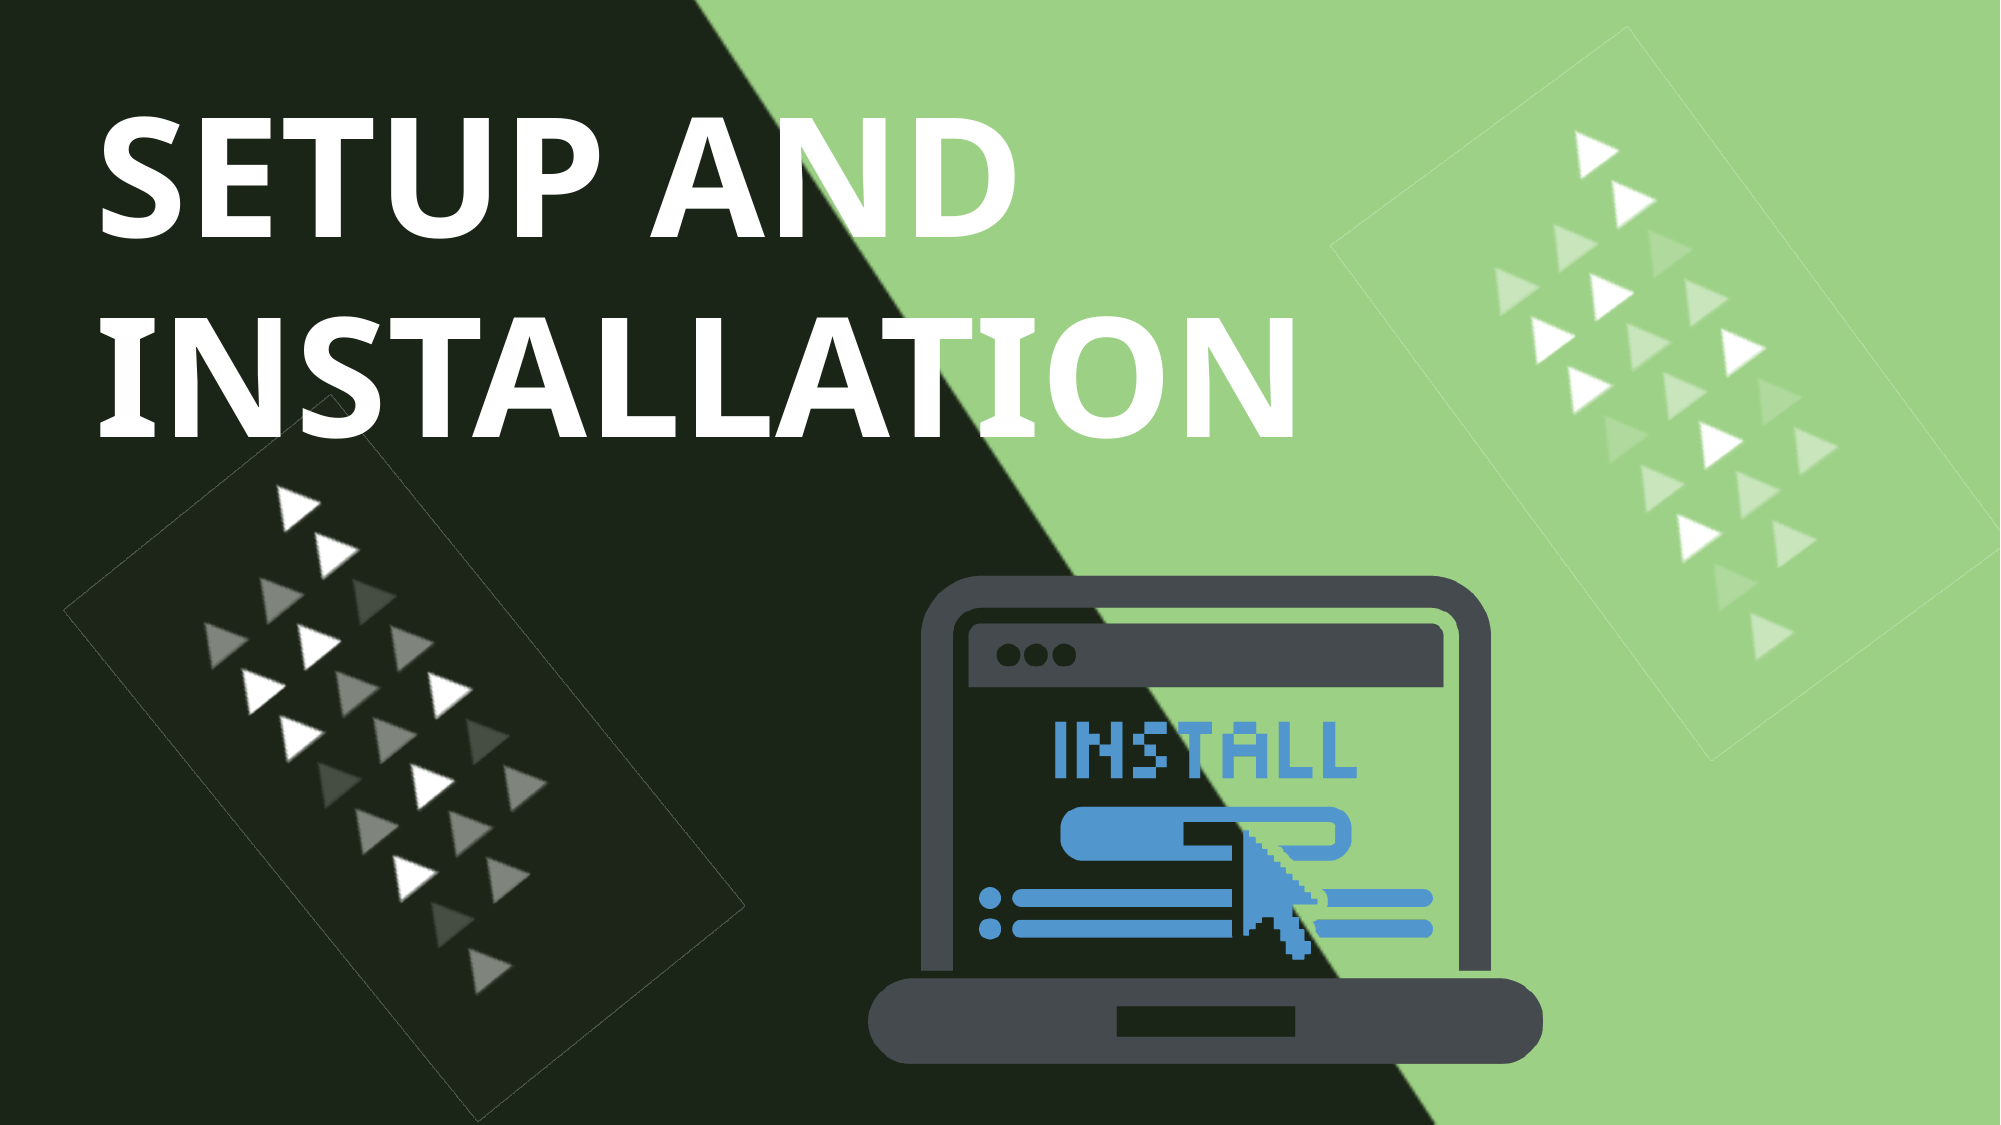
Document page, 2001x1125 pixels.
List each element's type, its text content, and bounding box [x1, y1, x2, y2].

picture [0, 0, 2000, 1125]
text_box SETUP AND INSTALLATION [80, 63, 2000, 483]
